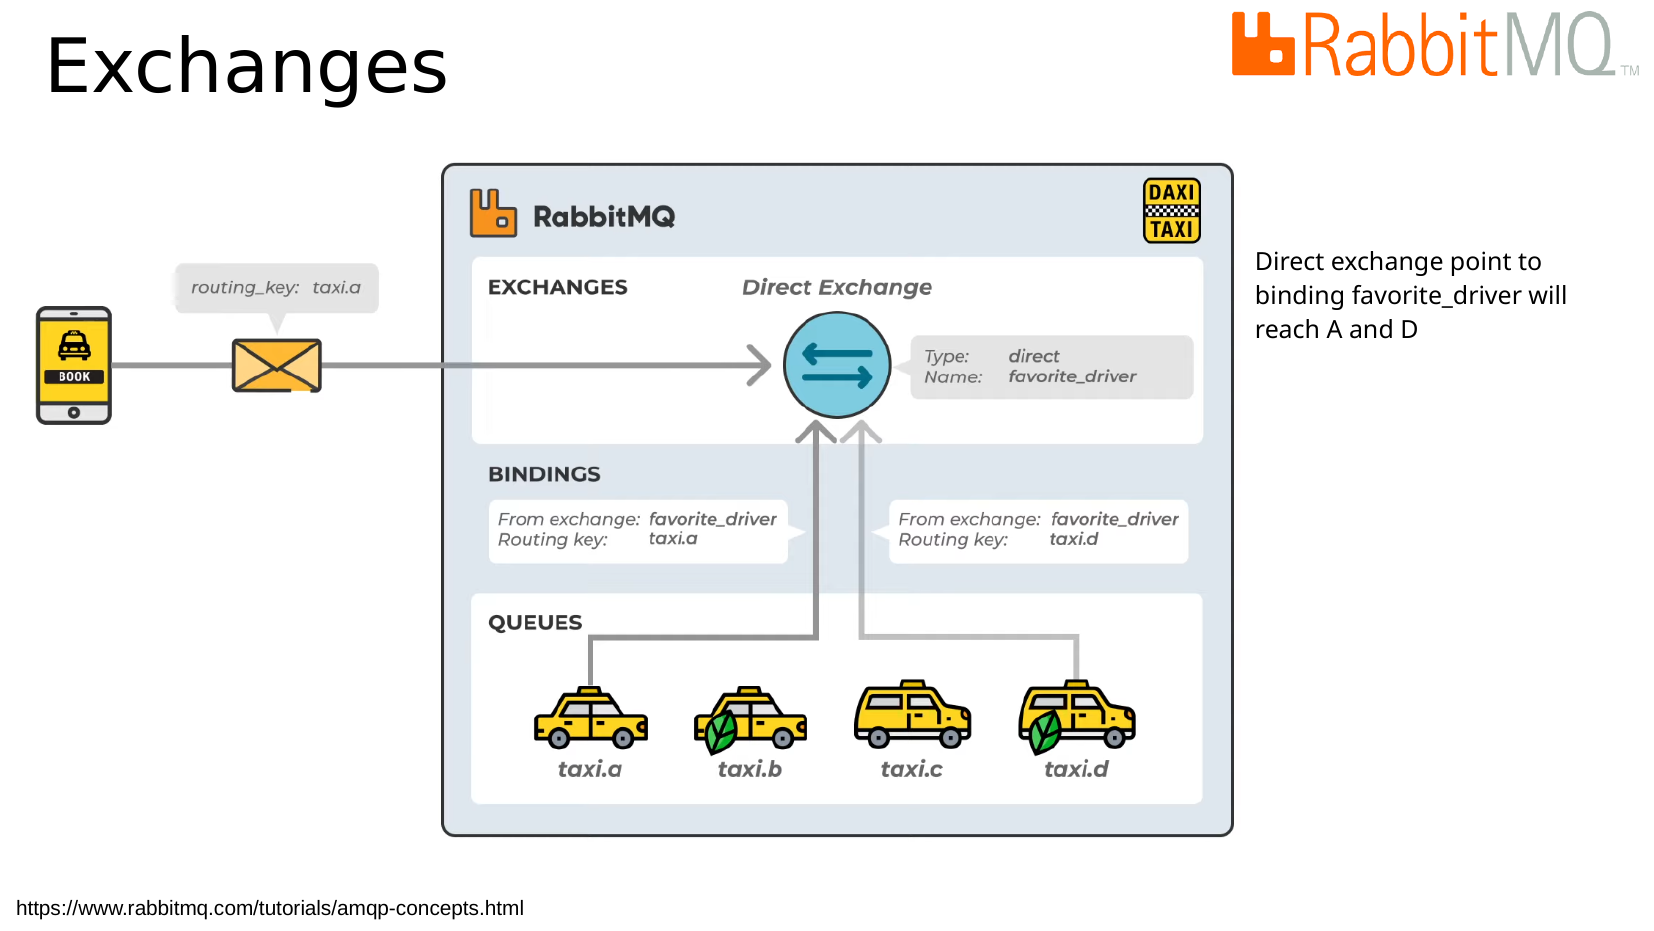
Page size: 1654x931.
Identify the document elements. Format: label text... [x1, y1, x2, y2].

text_box Exchanges [29, 16, 650, 119]
picture [1228, 11, 1642, 76]
picture [29, 158, 1241, 842]
text_box https://www.rabbitmq.com/tutorials/amqp-concepts.html [1, 889, 562, 928]
text_box Direct exchange point to binding favorite_driver will reach A and D [1241, 236, 1625, 443]
